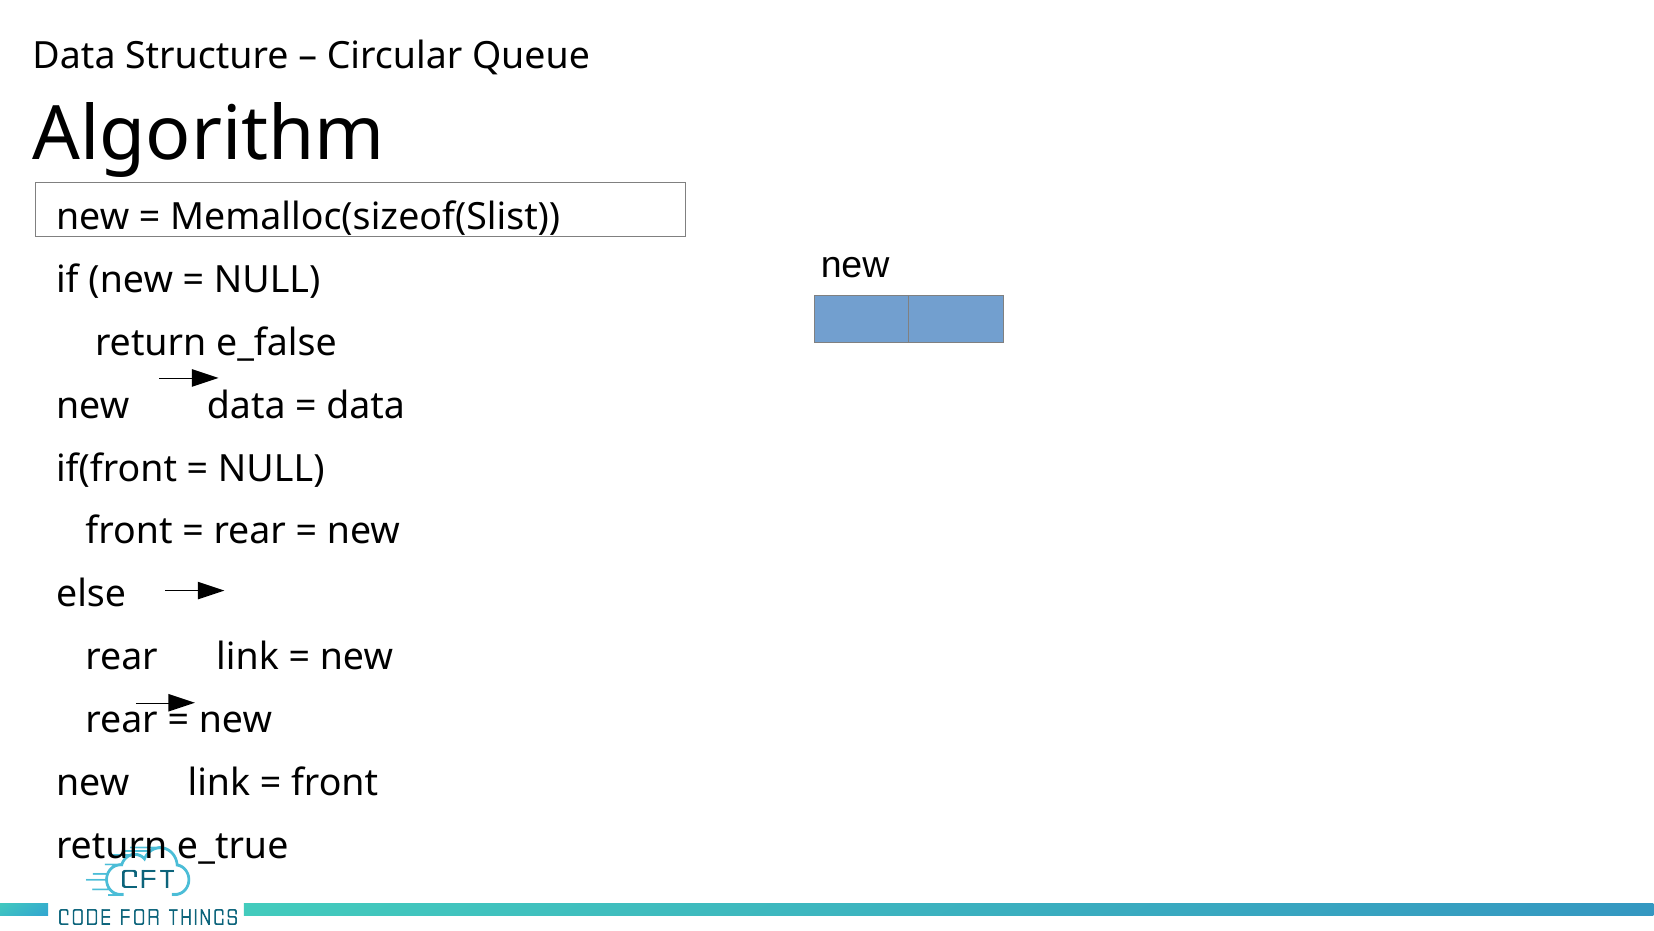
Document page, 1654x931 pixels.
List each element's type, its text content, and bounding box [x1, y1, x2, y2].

text_box [814, 295, 1004, 343]
picture [111, 851, 121, 856]
text_box new = Memalloc(sizeof(Slist)) if (new = NULL) return e_false new data = data if(front = NULL) front = rear = new else rear link = new rear = new new link = front return e_true [0, 182, 709, 851]
title Data Structure – Circular Queue Algorithm [32, 11, 1524, 199]
text_box new [806, 236, 915, 294]
picture [59, 851, 237, 925]
